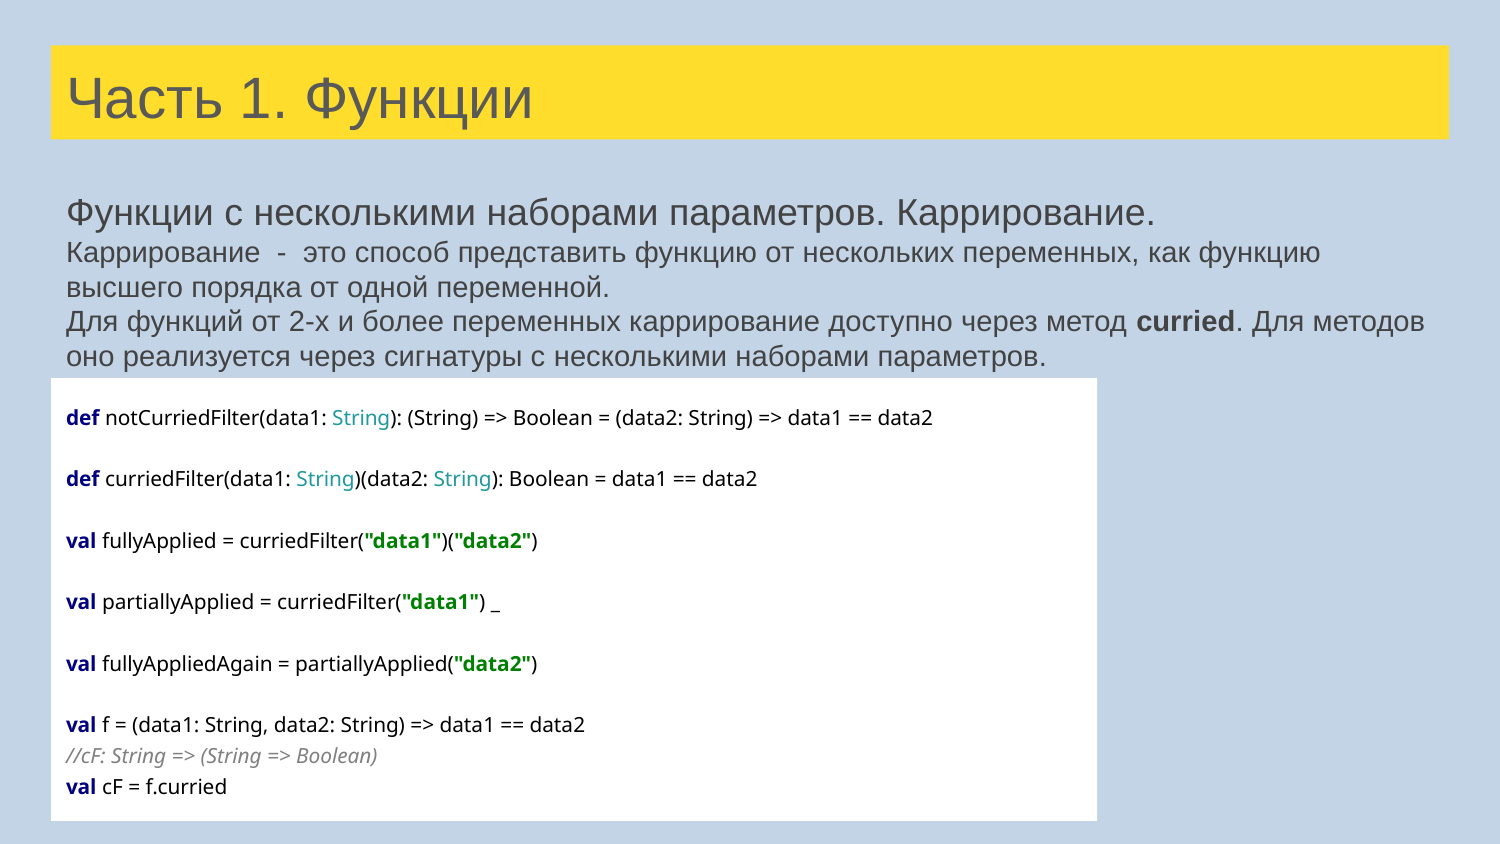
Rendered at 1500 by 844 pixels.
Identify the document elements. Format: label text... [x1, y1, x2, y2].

title Часть 1. Функции [51, 45, 1449, 140]
text_box def notCurriedFilter(data1: String): (String) => Boolean = (data2: String) => data1 == data2 def curriedFilter(data1: String)(data2: String): Boolean = data1 == data2 val fullyApplied = curriedFilter("data1")("data2") val partiallyApplied = curriedFilter("data1") _ val fullyAppliedAgain = partiallyApplied("data2") val f = (data1: String, data2: String) => data1 == data2 //cF: String => (String => Boolean) val cF = f.curried [51, 379, 1098, 821]
text_box Функции с несколькими наборами параметров. Каррирование. Каррирование - это способ представить функцию от нескольких переменных, как функцию высшего порядка от одной переменной. Для функций от 2-х и более переменных каррирование доступно через метод curried. Для методов оно реализуется через сигнатуры с несколькими наборами параметров. [51, 172, 1443, 379]
